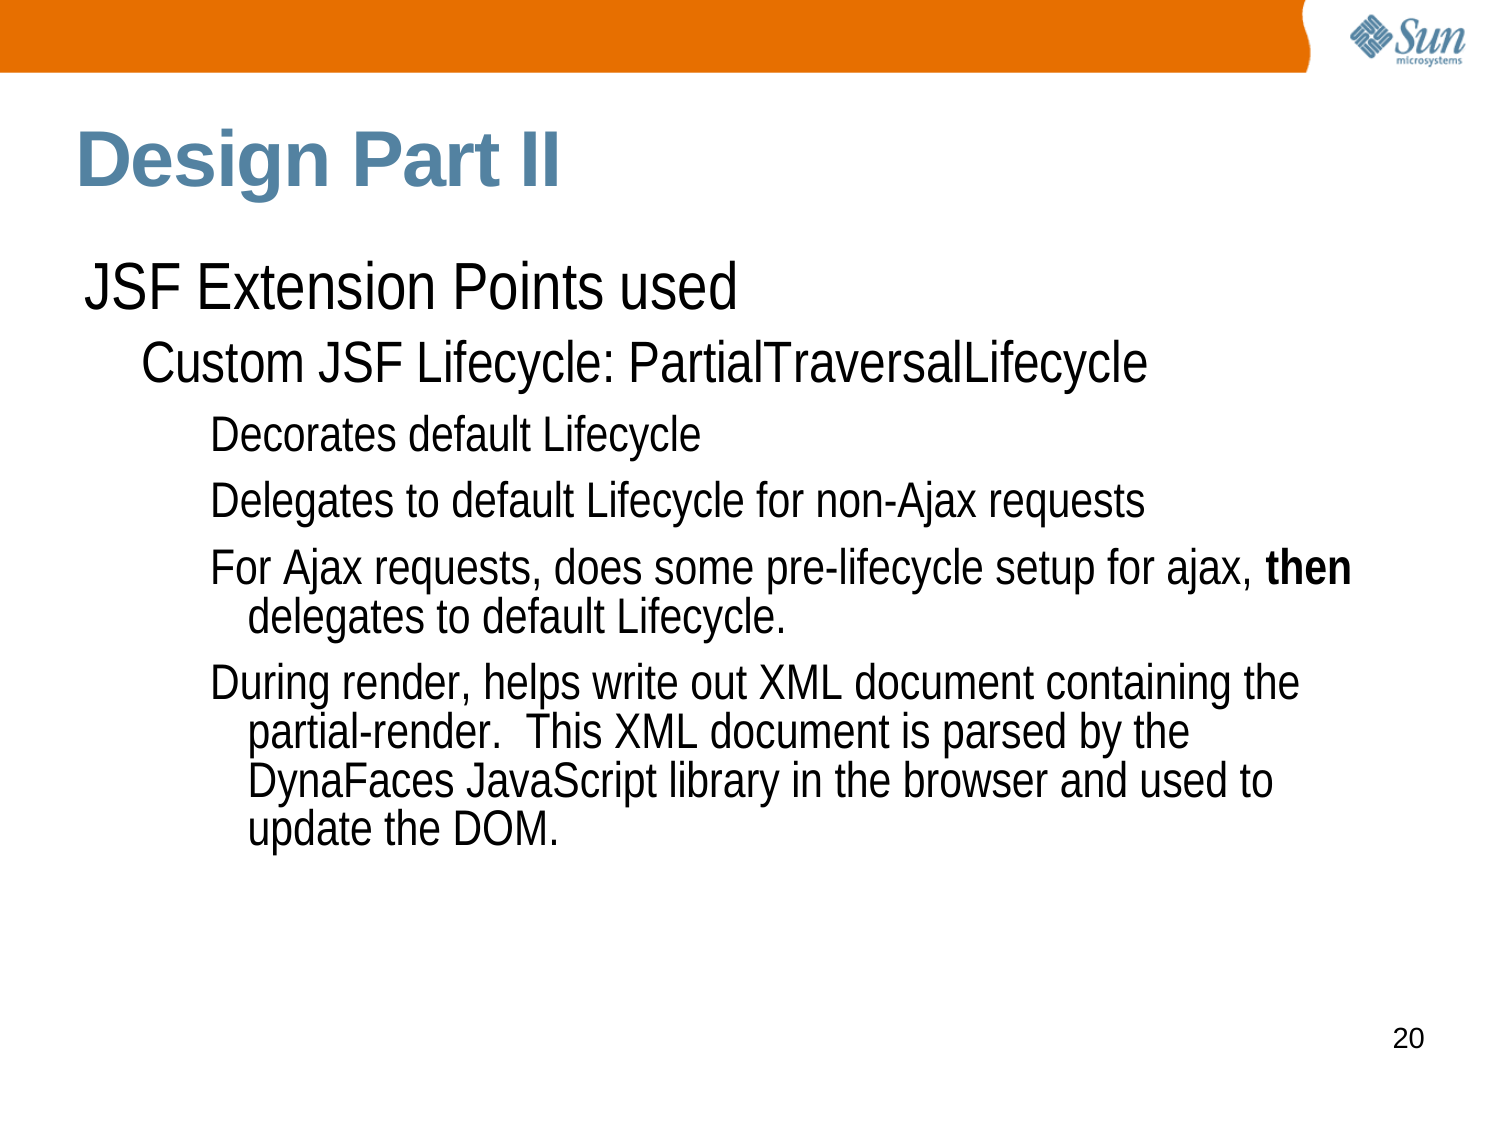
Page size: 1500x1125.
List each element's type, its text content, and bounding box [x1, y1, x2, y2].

list JSF Extension Points used Custom JSF Lifecycle: PartialTraversalLifecycle Decorates default Lifecycle Delegates to default Lifecycle for non-Ajax requests For Ajax requests, does some pre-lifecycle setup for ajax, then delegates to default Lifecycle. During render, helps write out XML document containing the partial-render. This XML document is parsed by the DynaFaces JavaScript library in the browser and used to update the DOM. [64, 257, 1402, 1017]
title Design Part II [75, 122, 1438, 228]
picture [0, 0, 1500, 75]
